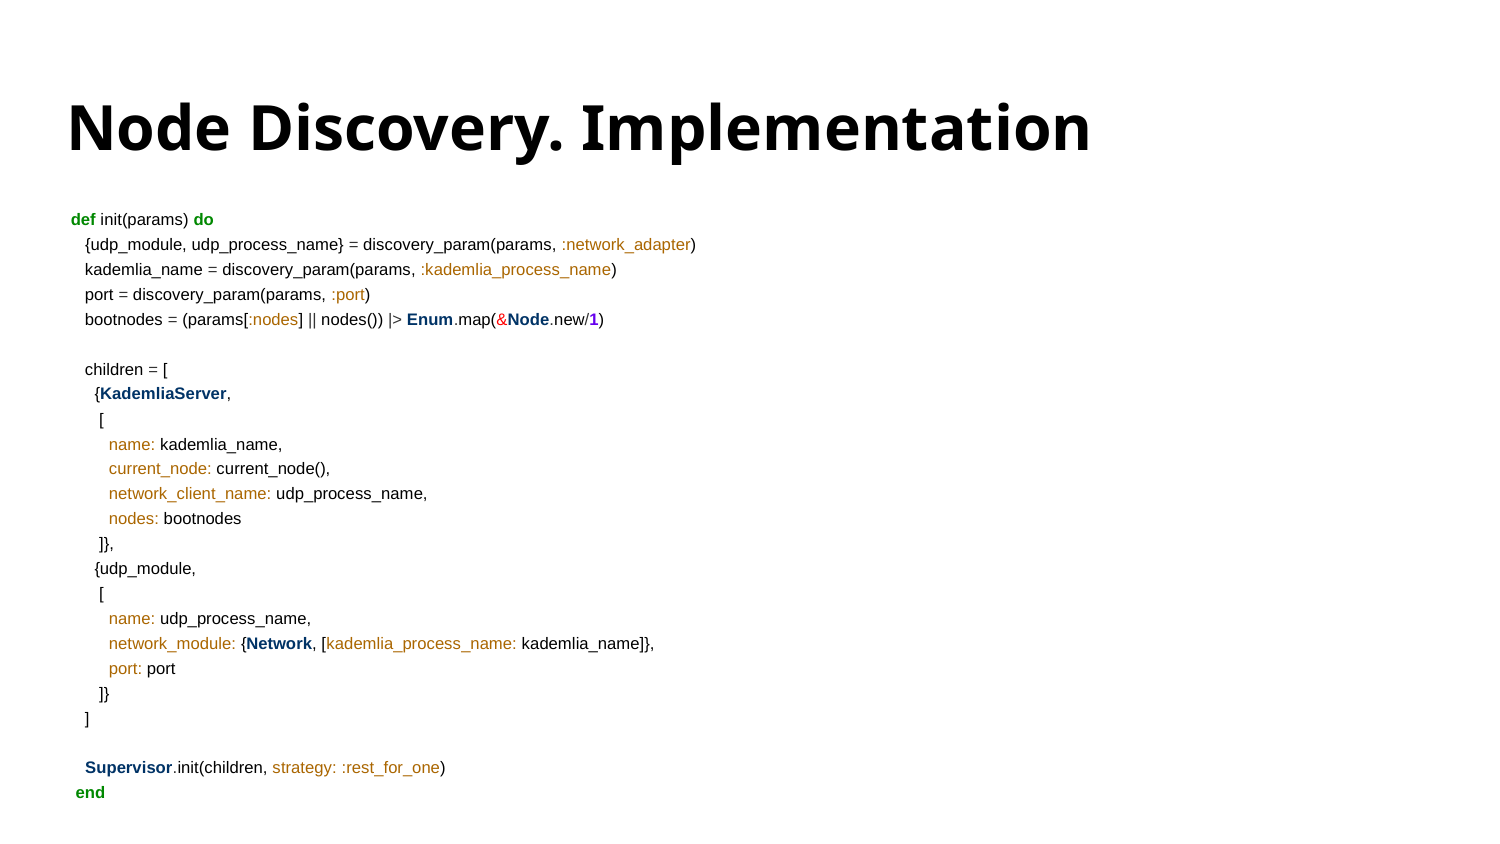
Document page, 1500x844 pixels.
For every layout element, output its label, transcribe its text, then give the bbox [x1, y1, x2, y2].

list def init(params) do {udp_module, udp_process_name} = discovery_param(params, :network_adapter) kademlia_name = discovery_param(params, :kademlia_process_name) port = discovery_param(params, :port) bootnodes = (params[:nodes] || nodes()) |> Enum.map(&Node.new/1) children = [ {KademliaServer, [ name: kademlia_name, current_node: current_node(), network_client_name: udp_process_name, nodes: bootnodes ]}, {udp_module, [ name: udp_process_name, network_module: {Network, [kademlia_process_name: kademlia_name]}, port: port ]} ] Supervisor.init(children, strategy: :rest_for_one) end [51, 189, 1449, 750]
title Node Discovery. Implementation [51, 72, 1449, 176]
